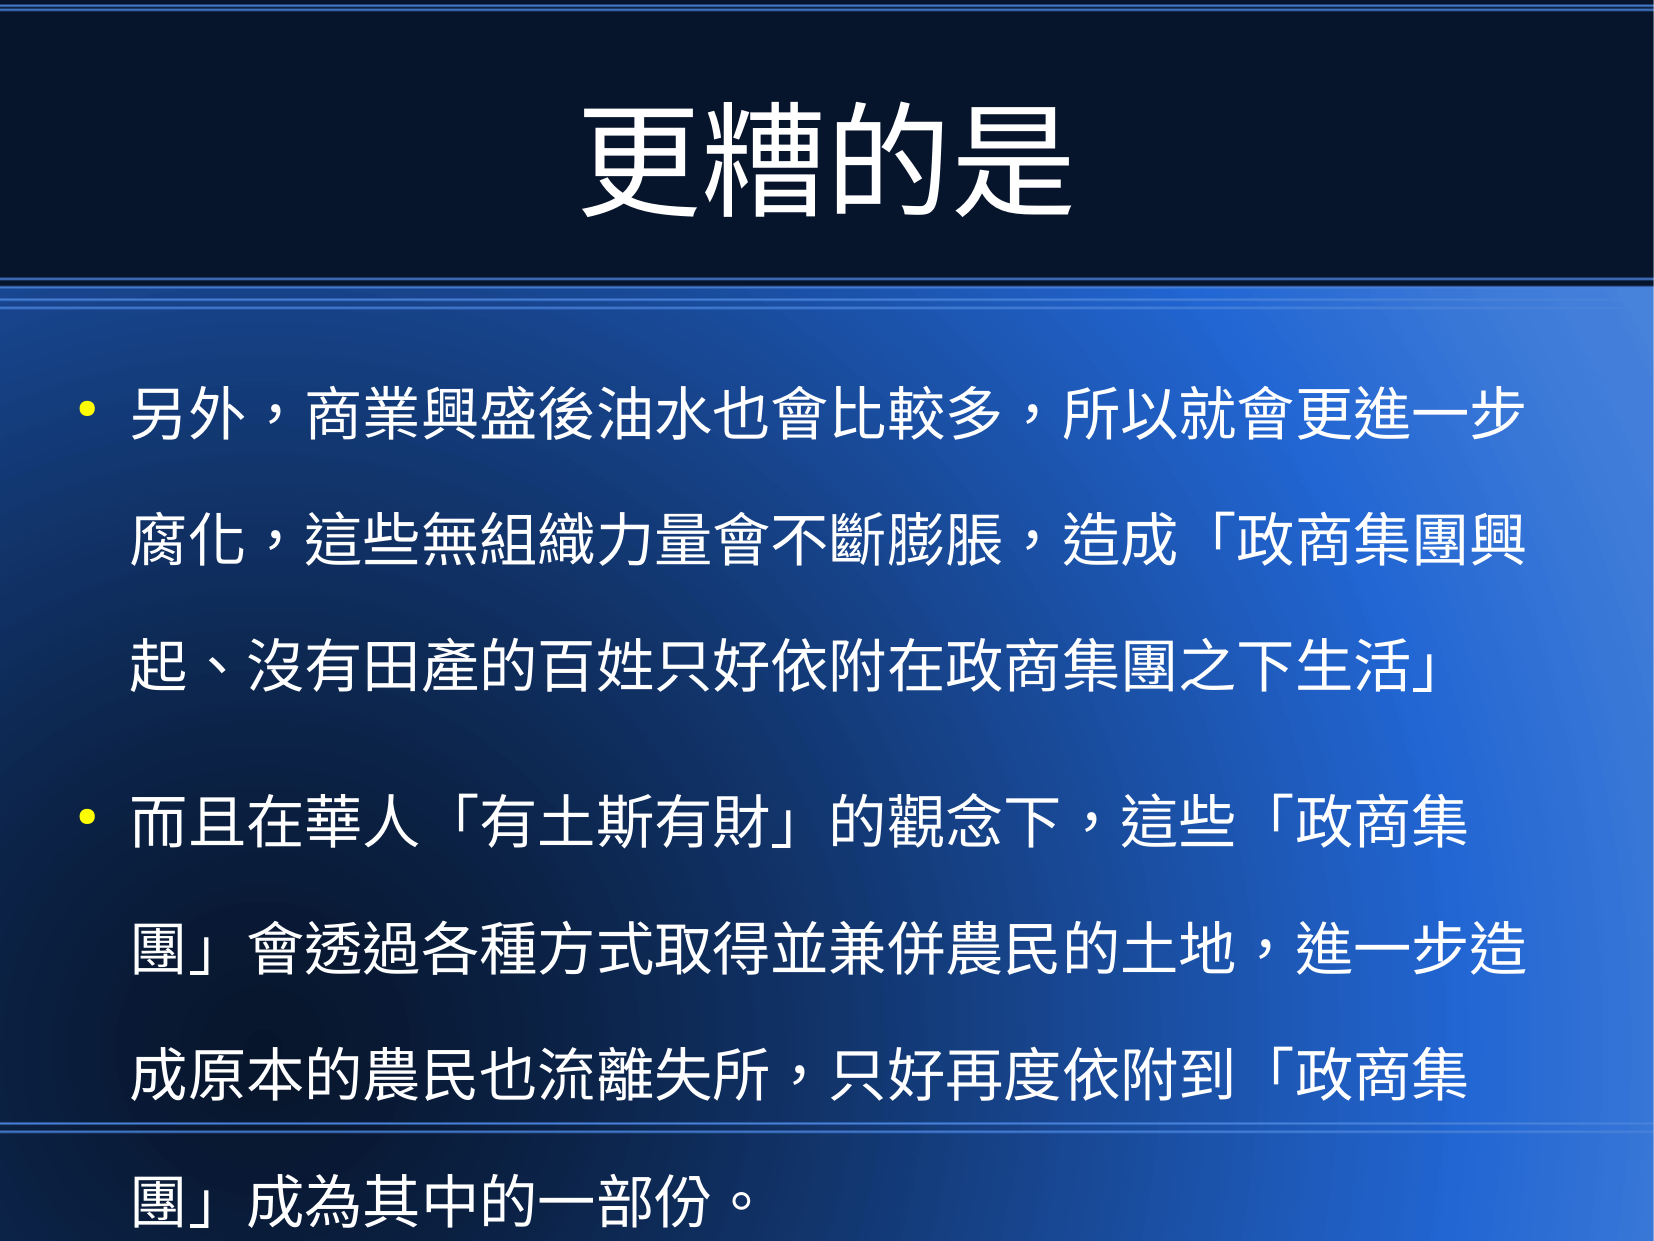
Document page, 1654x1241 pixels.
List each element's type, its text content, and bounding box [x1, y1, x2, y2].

picture [0, 0, 1654, 1241]
list 另外，商業興盛後油水也會比較多，所以就會更進一步腐化，這些無組織力量會不斷膨脹，造成「政商集團興起、沒有田產的百姓只好依附在政商集團之下生活」 而且在華人「有土斯有財」的觀念下，這些「政商集團」會透過各種方式取得並兼併農民的土地，進一步造成原本的農民也流離失所，只好再度依附到「政商集團」成為其中的一部份。 [59, 325, 1548, 1241]
title 更糟的是 [82, 49, 1571, 257]
